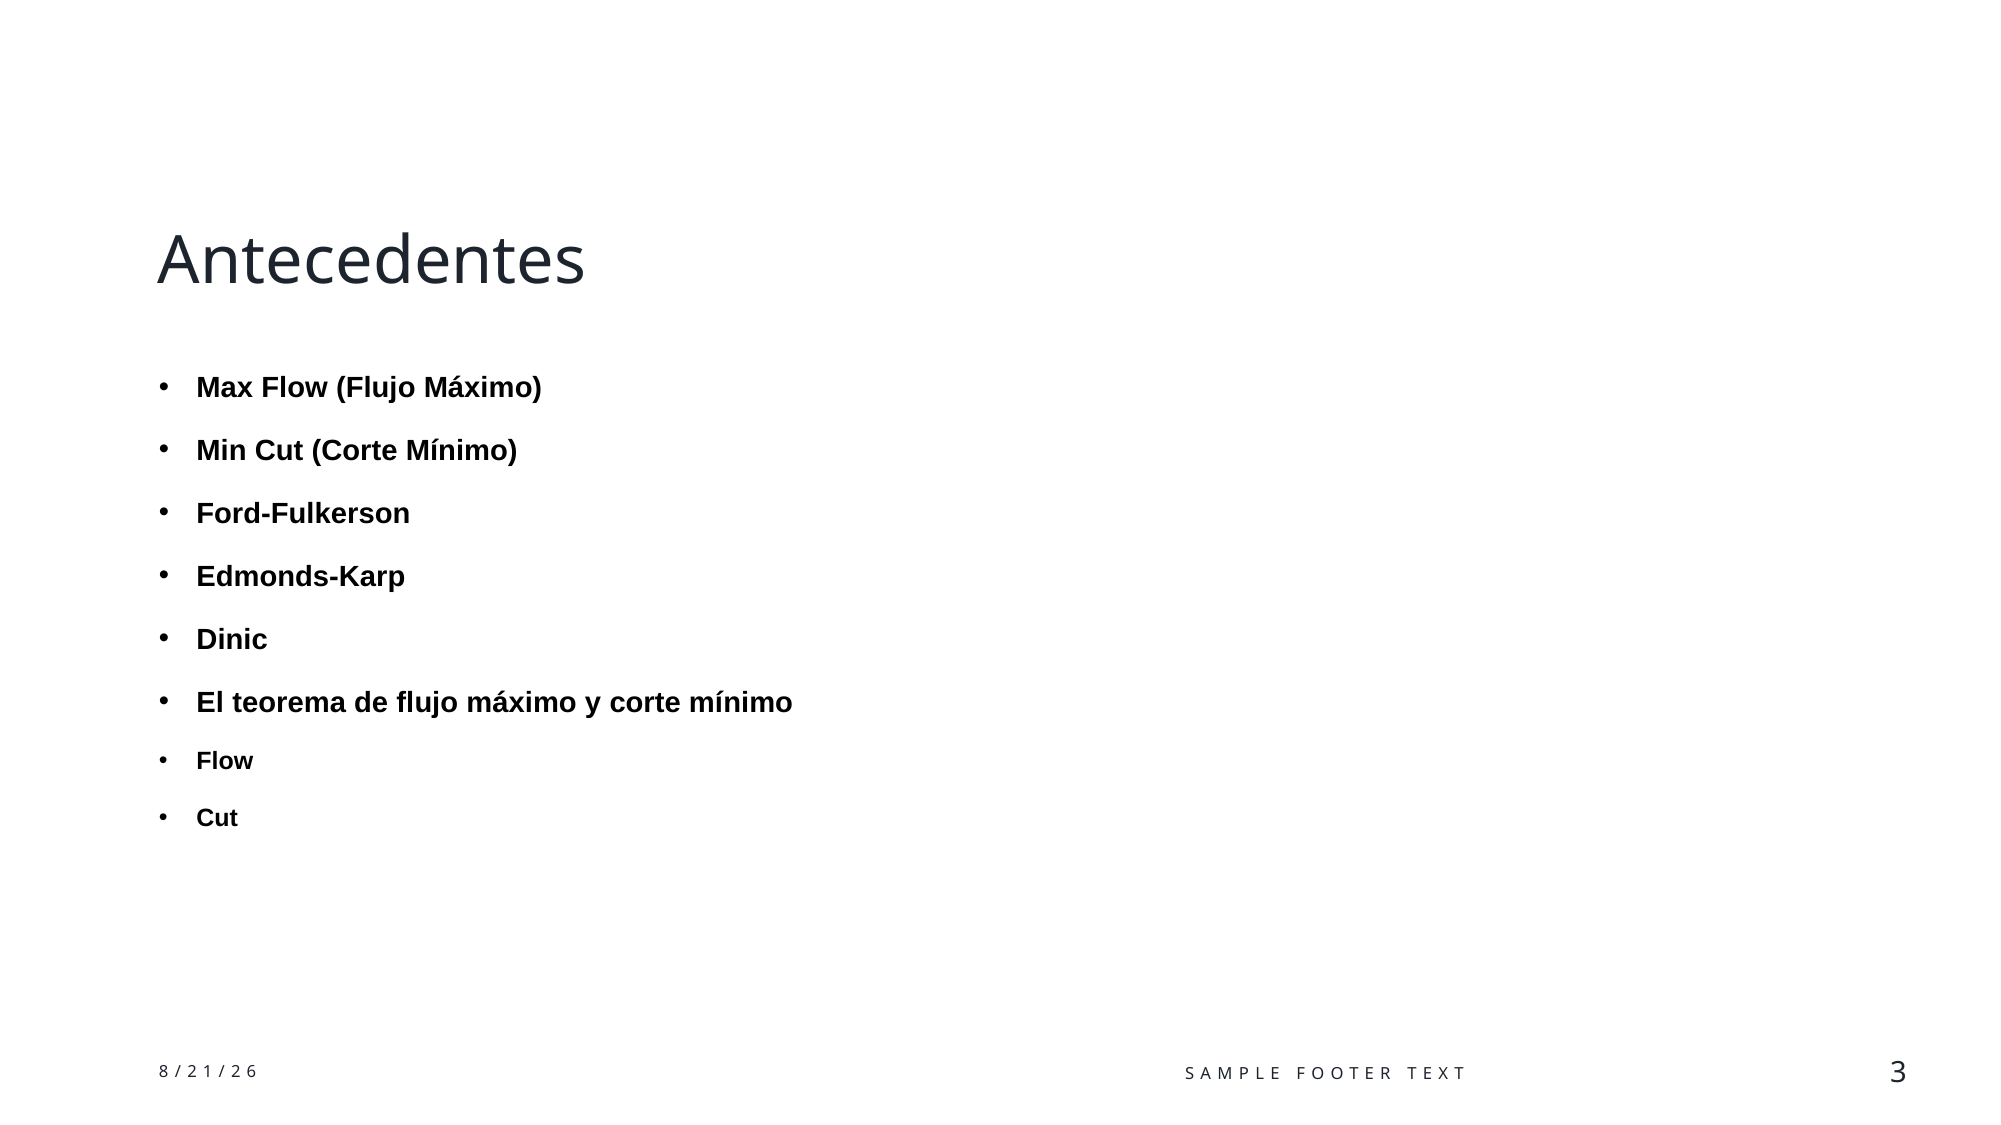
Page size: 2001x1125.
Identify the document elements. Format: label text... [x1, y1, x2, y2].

slide_number [143, 1042, 594, 1103]
slide_number [1875, 1042, 1961, 1103]
footer Sample Footer Text [1170, 1042, 1875, 1103]
title Antecedentes [142, 96, 1858, 305]
list Max Flow (Flujo Máximo) Min Cut (Corte Mínimo) Ford-Fulkerson Edmonds-Karp Dinic El teorema de flujo máximo y corte mínimo Flow Cut [143, 353, 1857, 995]
